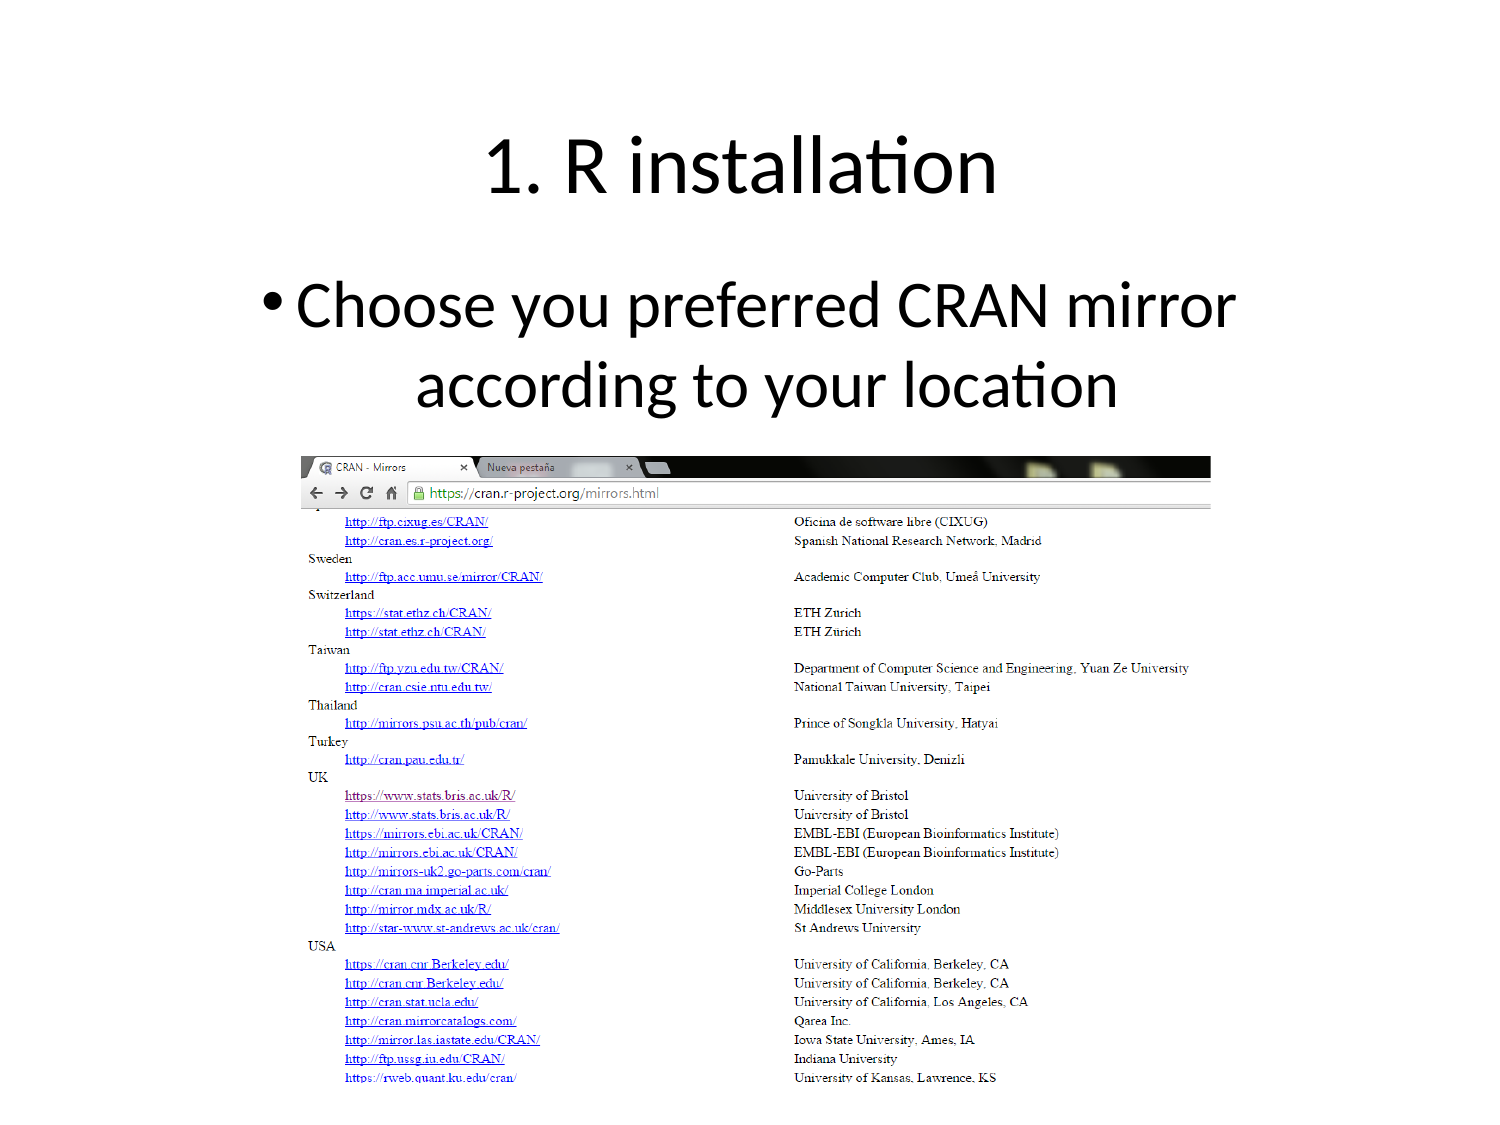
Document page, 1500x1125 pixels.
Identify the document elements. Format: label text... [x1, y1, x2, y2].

text_box 1. R installation [74, 66, 1425, 254]
title Choose you preferred CRAN mirror according to your location [112, 254, 1388, 461]
picture [301, 456, 1211, 1083]
